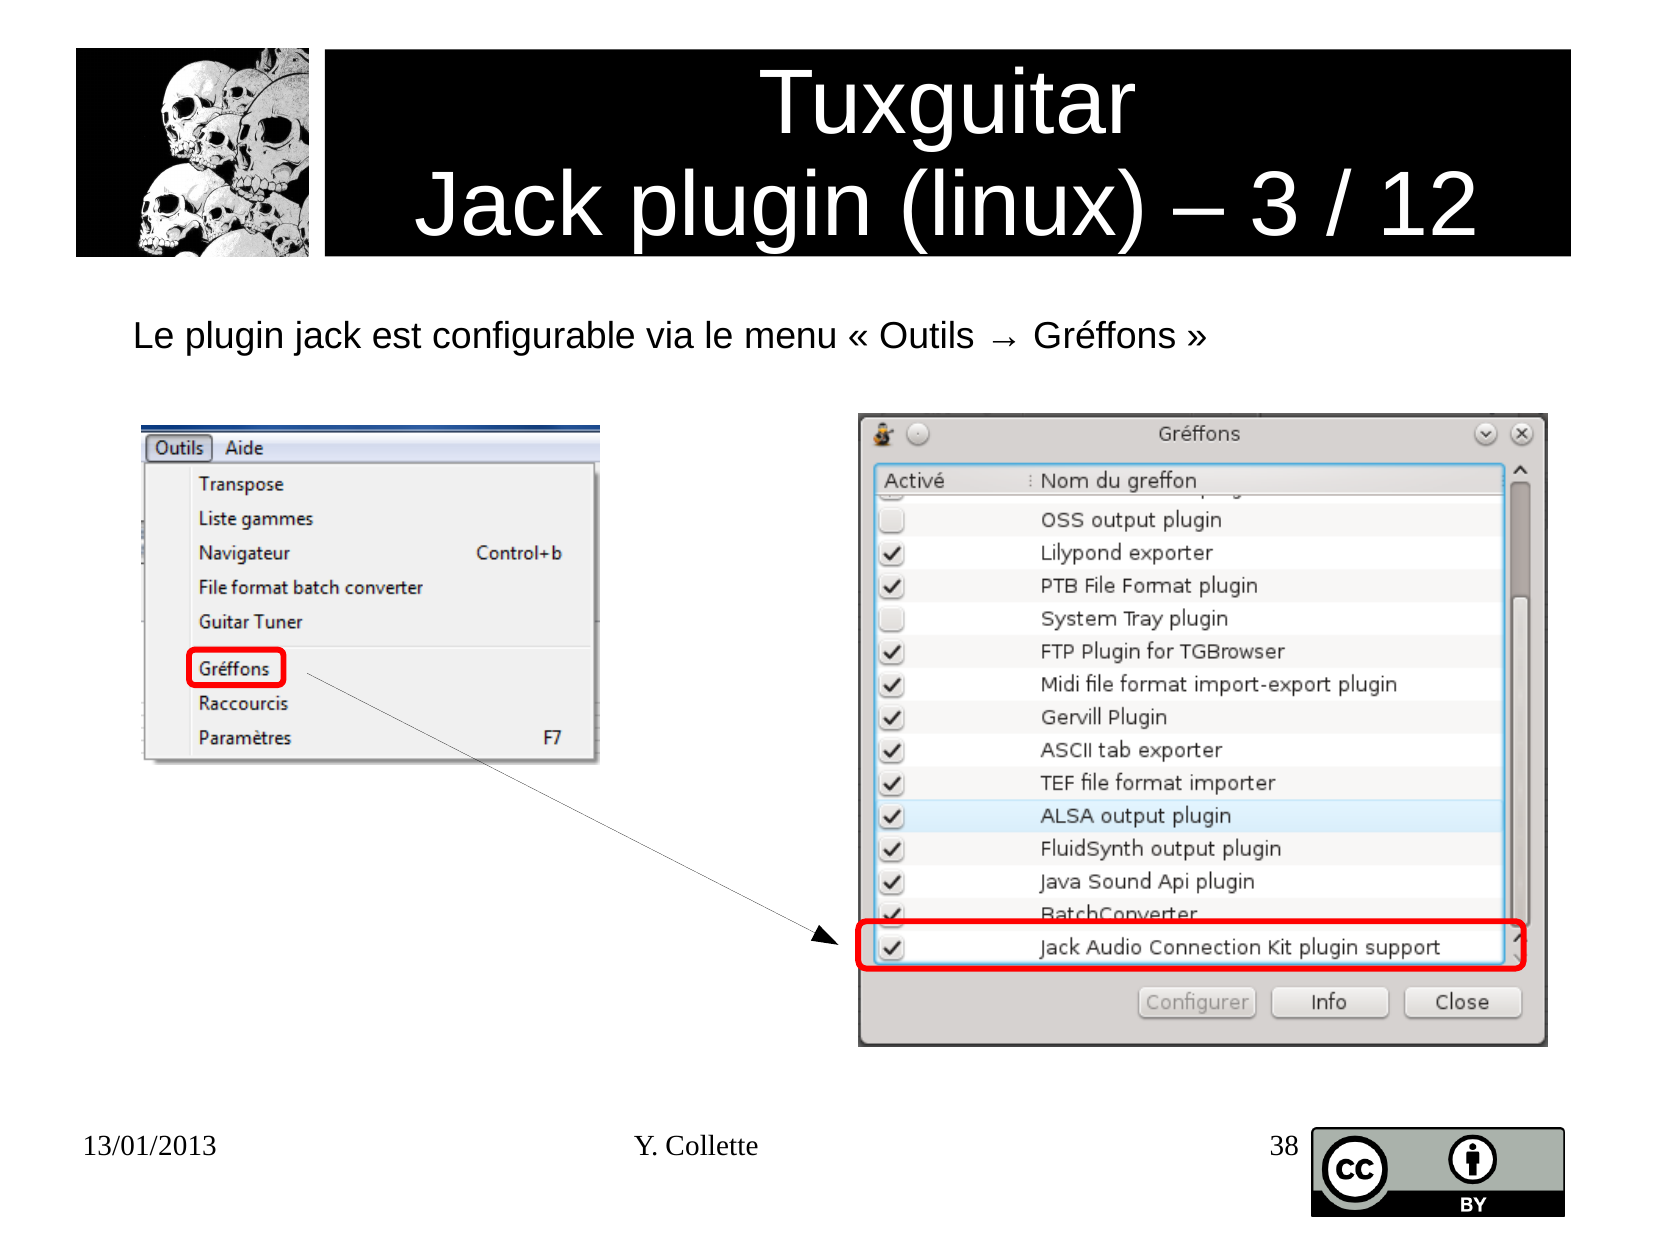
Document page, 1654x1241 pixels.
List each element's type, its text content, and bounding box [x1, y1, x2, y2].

picture [76, 48, 309, 257]
picture [1311, 1127, 1565, 1217]
picture [862, 925, 1520, 965]
title Tuxguitar Jack plugin (linux) – 3 / 12 [324, 49, 1571, 257]
picture [141, 425, 600, 765]
picture [858, 413, 1548, 1047]
text_box Le plugin jack est configurable via le menu « Outils → Gréffons » [118, 307, 1548, 364]
